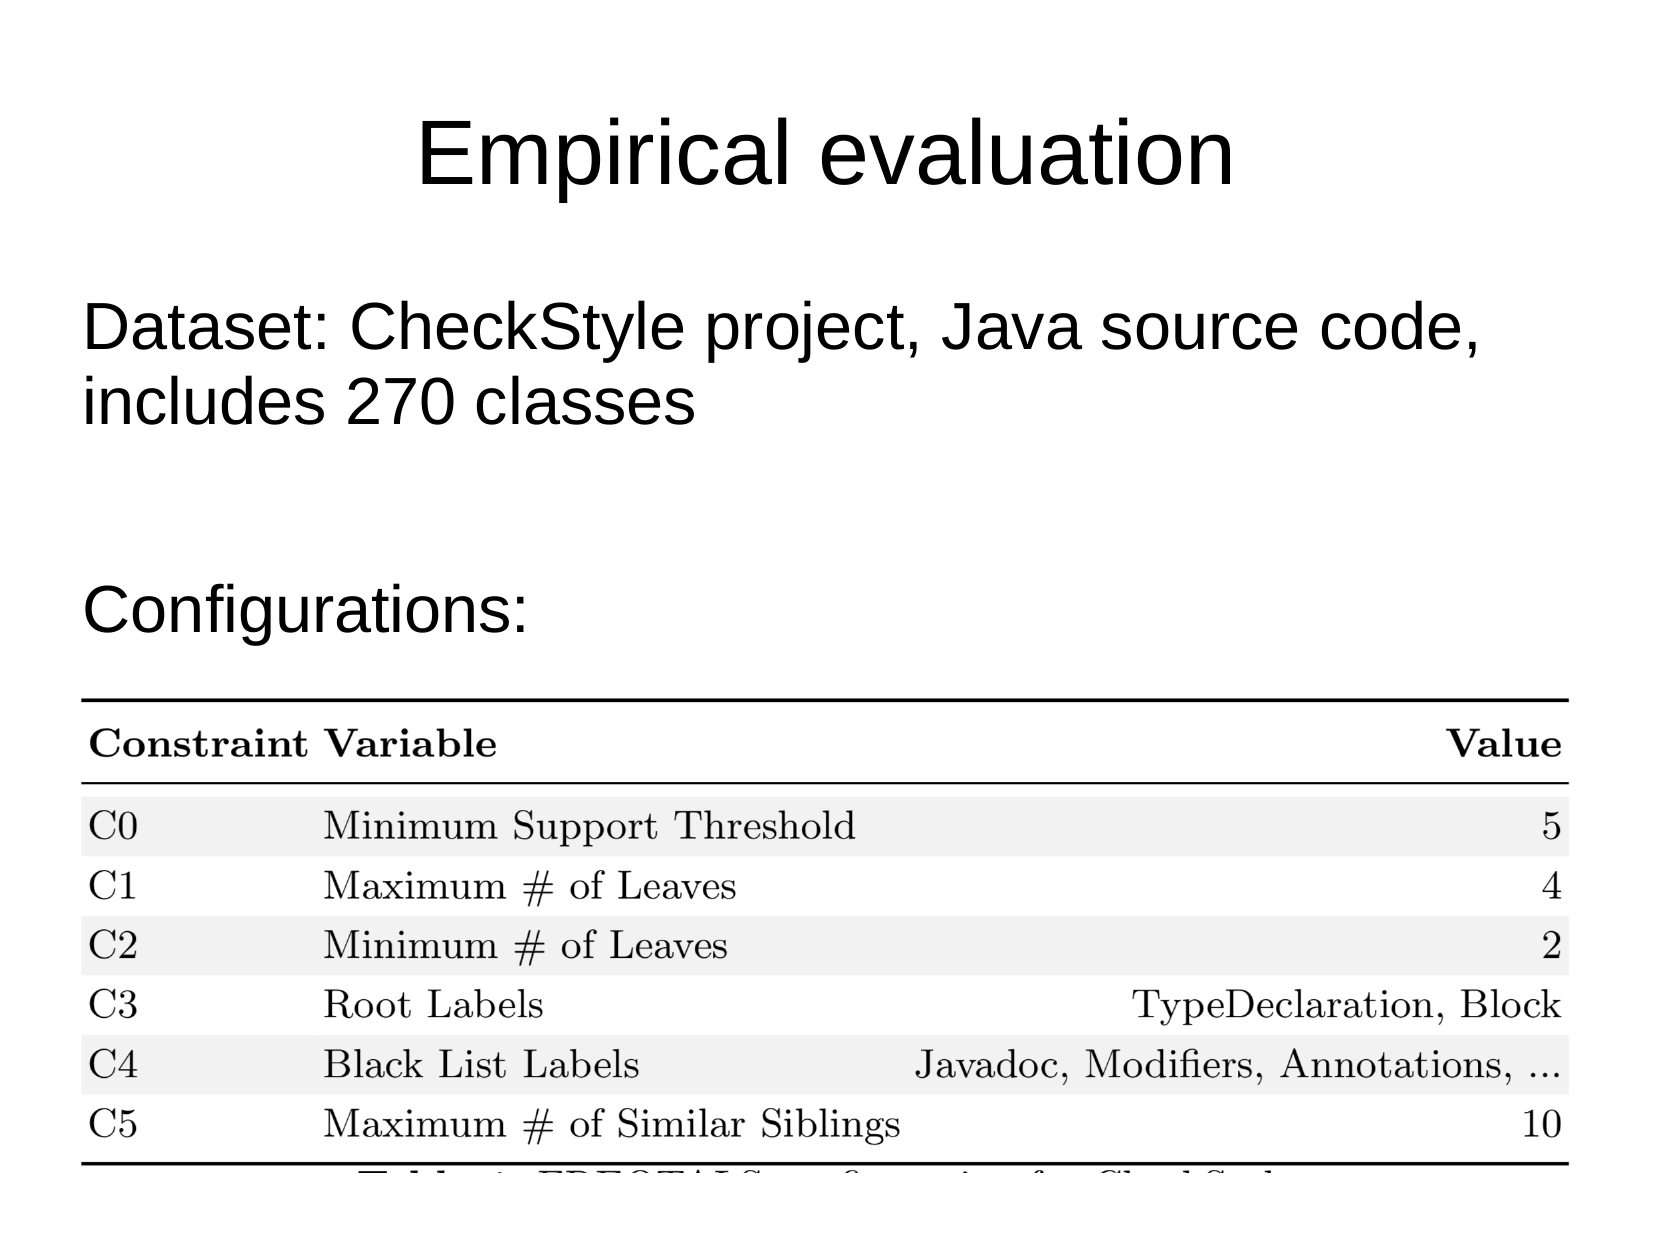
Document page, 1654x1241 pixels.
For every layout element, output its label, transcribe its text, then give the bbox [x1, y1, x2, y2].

title Empirical evaluation [82, 49, 1571, 257]
picture [75, 689, 1576, 1173]
list Dataset: CheckStyle project, Java source code, includes 270 classes Configurations: [82, 289, 1571, 689]
